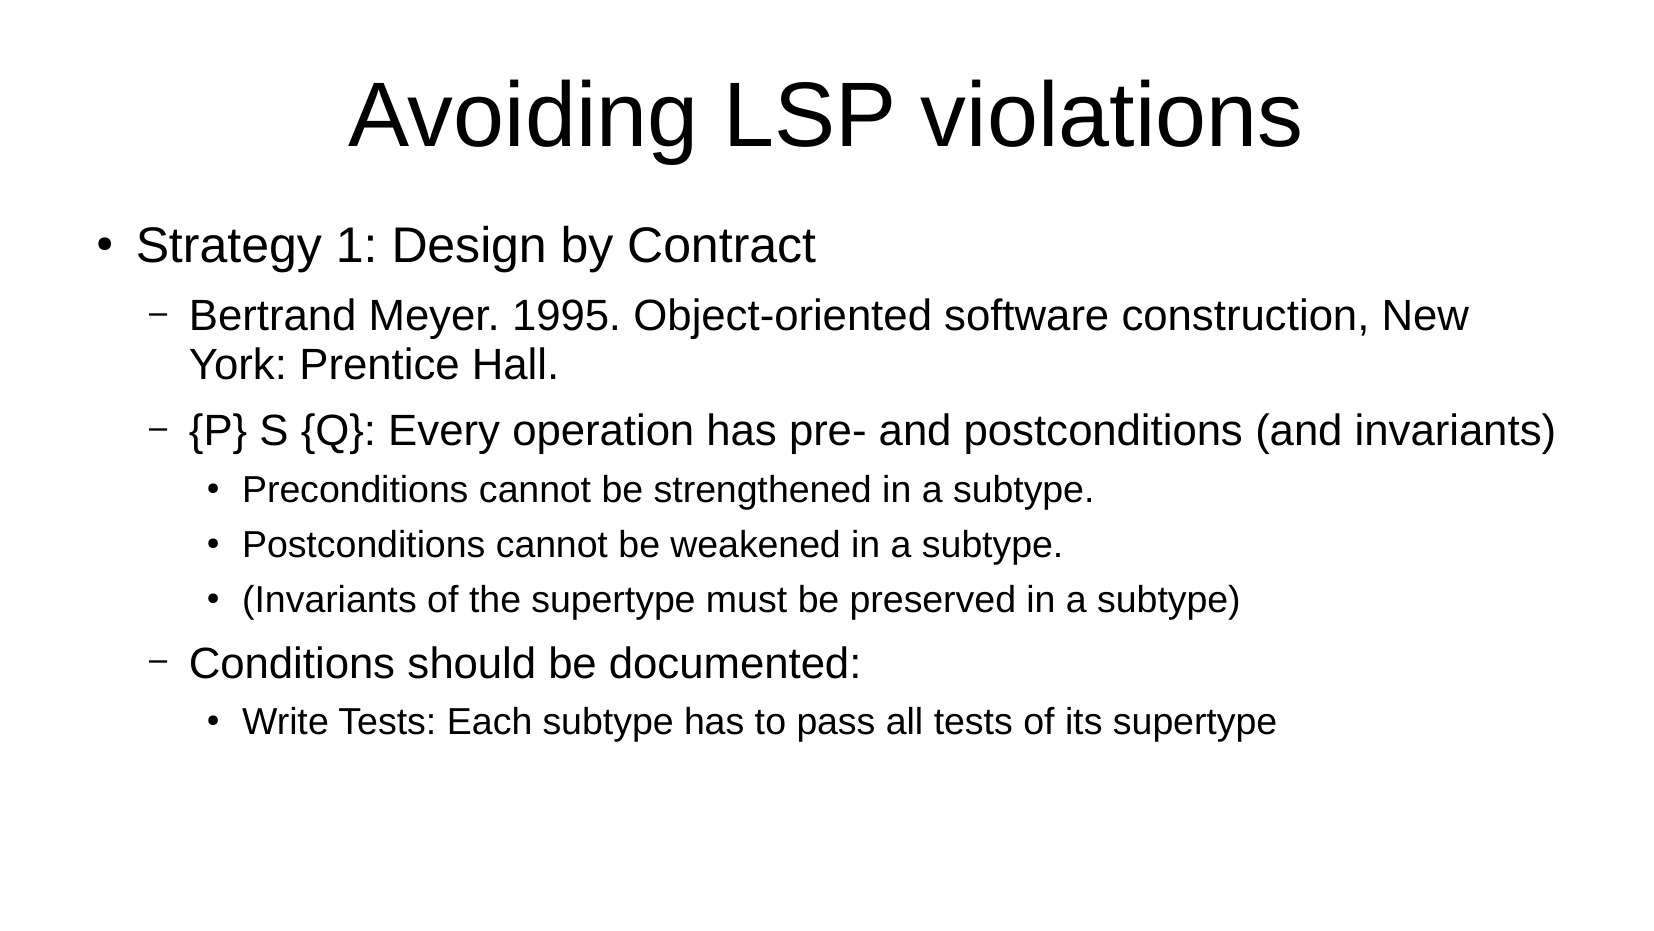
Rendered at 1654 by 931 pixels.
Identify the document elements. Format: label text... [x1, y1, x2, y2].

title Avoiding LSP violations [82, 37, 1571, 193]
list Strategy 1: Design by Contract Bertrand Meyer. 1995. Object-oriented software construction, New York: Prentice Hall. {P} S {Q}: Every operation has pre- and postconditions (and invariants) Preconditions cannot be strengthened in a subtype. Postconditions cannot be weakened in a subtype. (Invariants of the supertype must be preserved in a subtype) Conditions should be documented: Write Tests: Each subtype has to pass all tests of its supertype [82, 217, 1571, 758]
